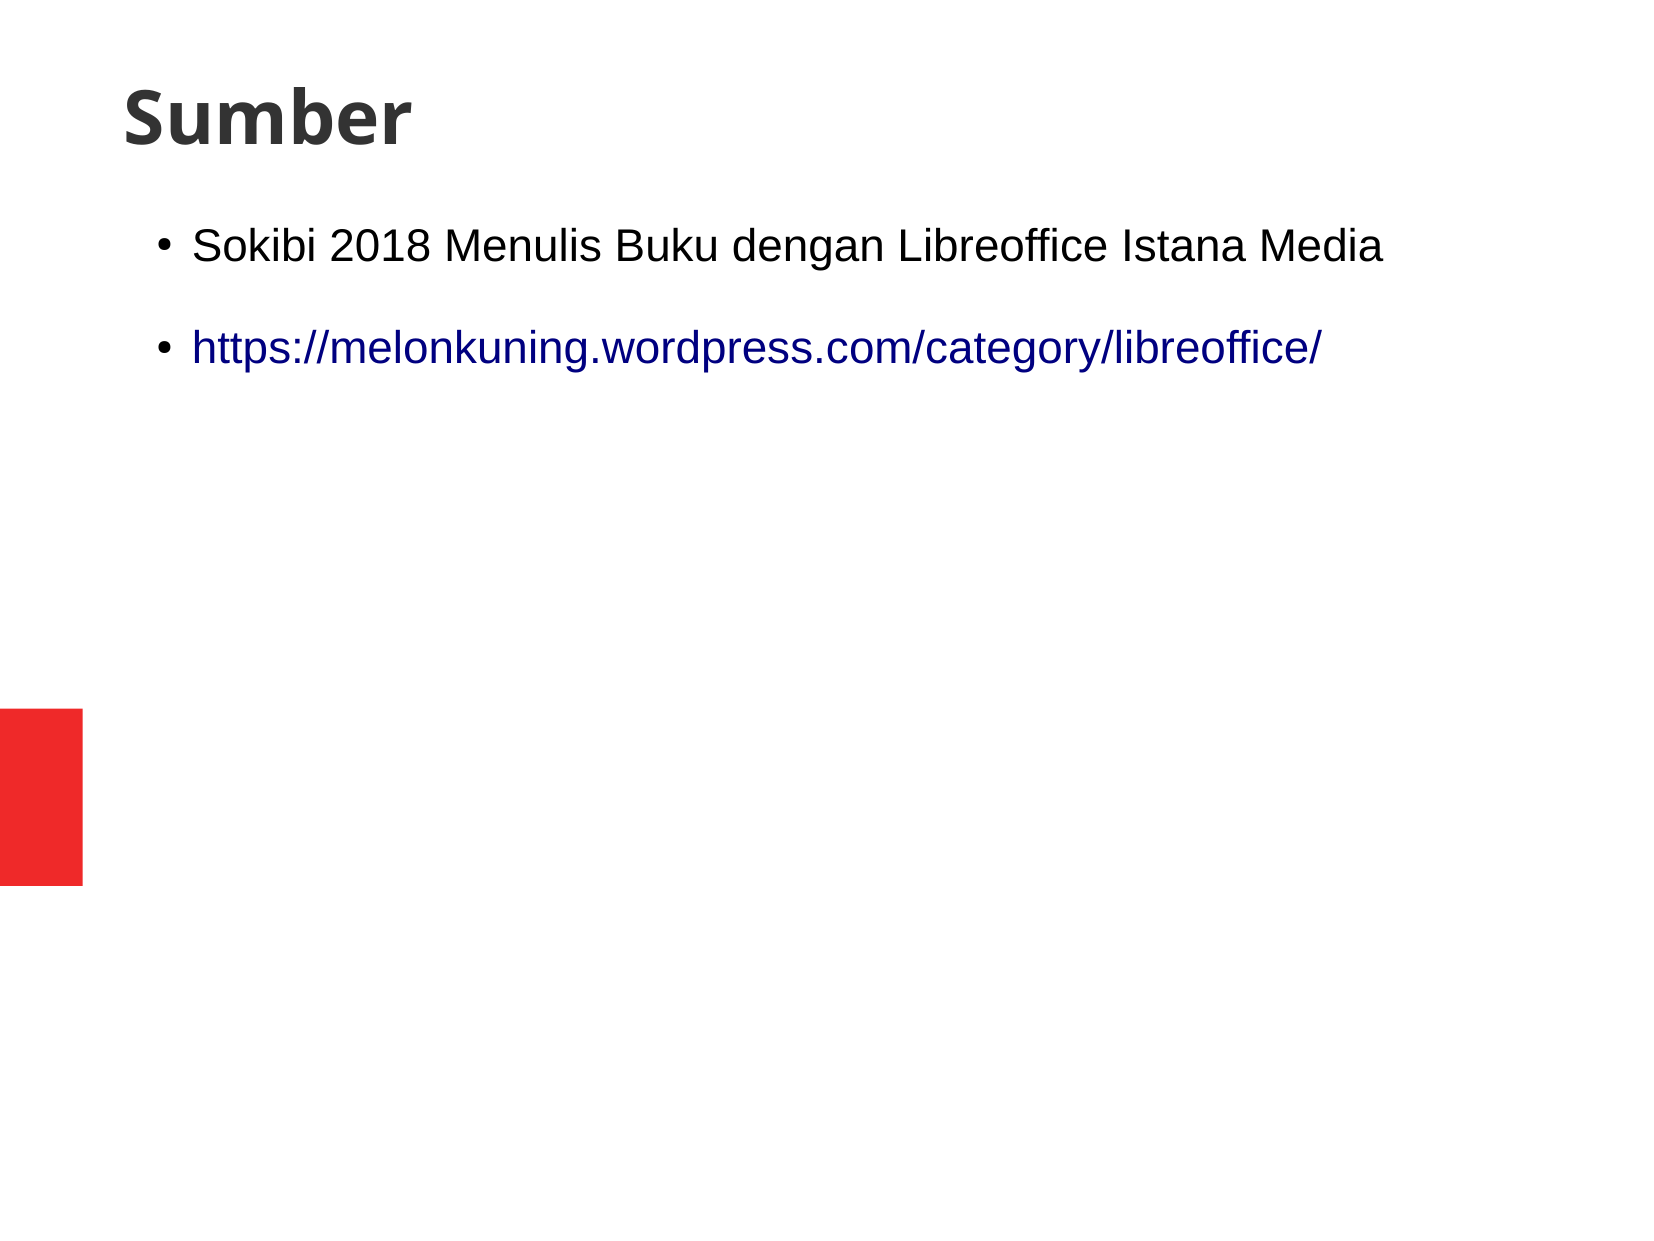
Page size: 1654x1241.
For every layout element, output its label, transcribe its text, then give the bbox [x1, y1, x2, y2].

title Sumber [124, 31, 1542, 200]
text_box Sokibi 2018 Menulis Buku dengan Libreoffice Istana Media https://melonkuning.wordpress.com/category/libreoffice/ [141, 212, 1531, 424]
